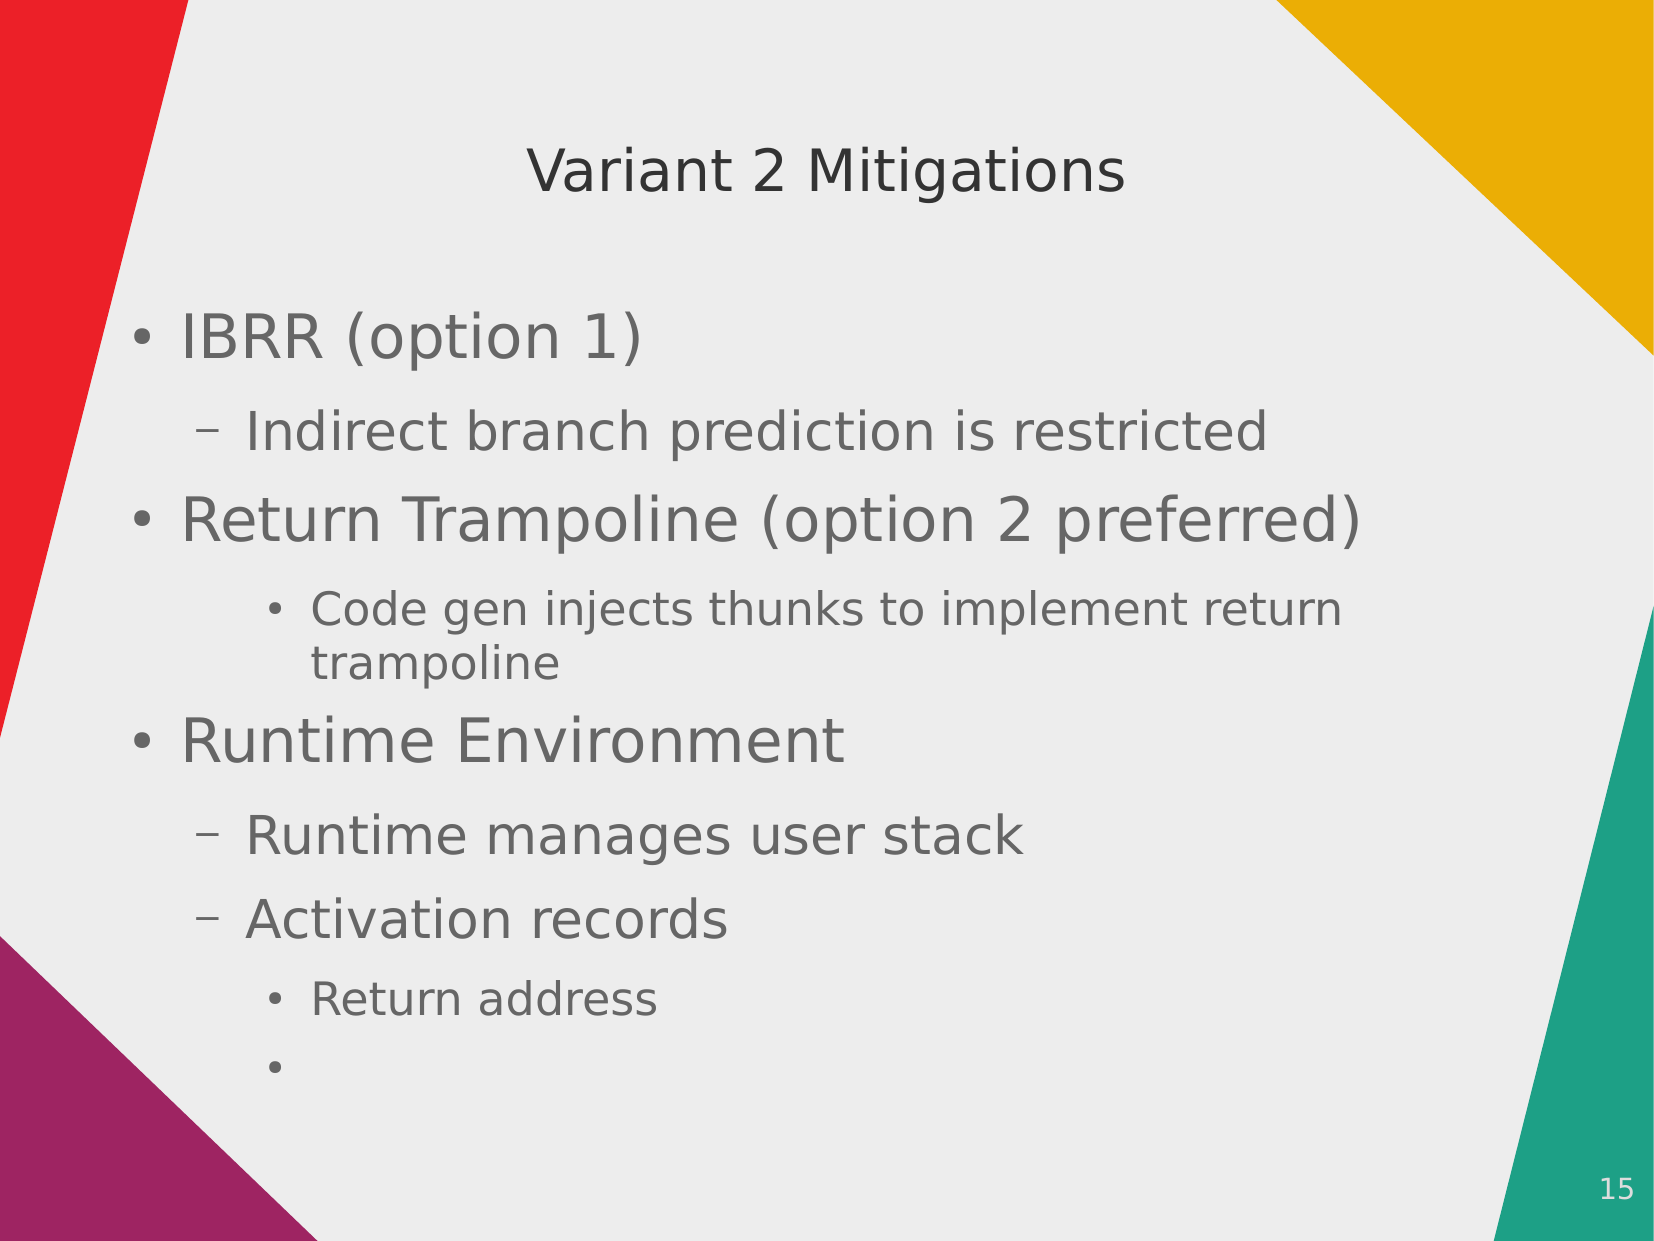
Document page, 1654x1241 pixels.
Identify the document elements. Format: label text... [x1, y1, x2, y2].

list IBRR (option 1) Indirect branch prediction is restricted Return Trampoline (option 2 preferred) Code gen injects thunks to implement return trampoline Runtime Environment Runtime manages user stack Activation records Return address [114, 302, 1539, 1033]
title Variant 2 Mitigations [114, 73, 1539, 271]
